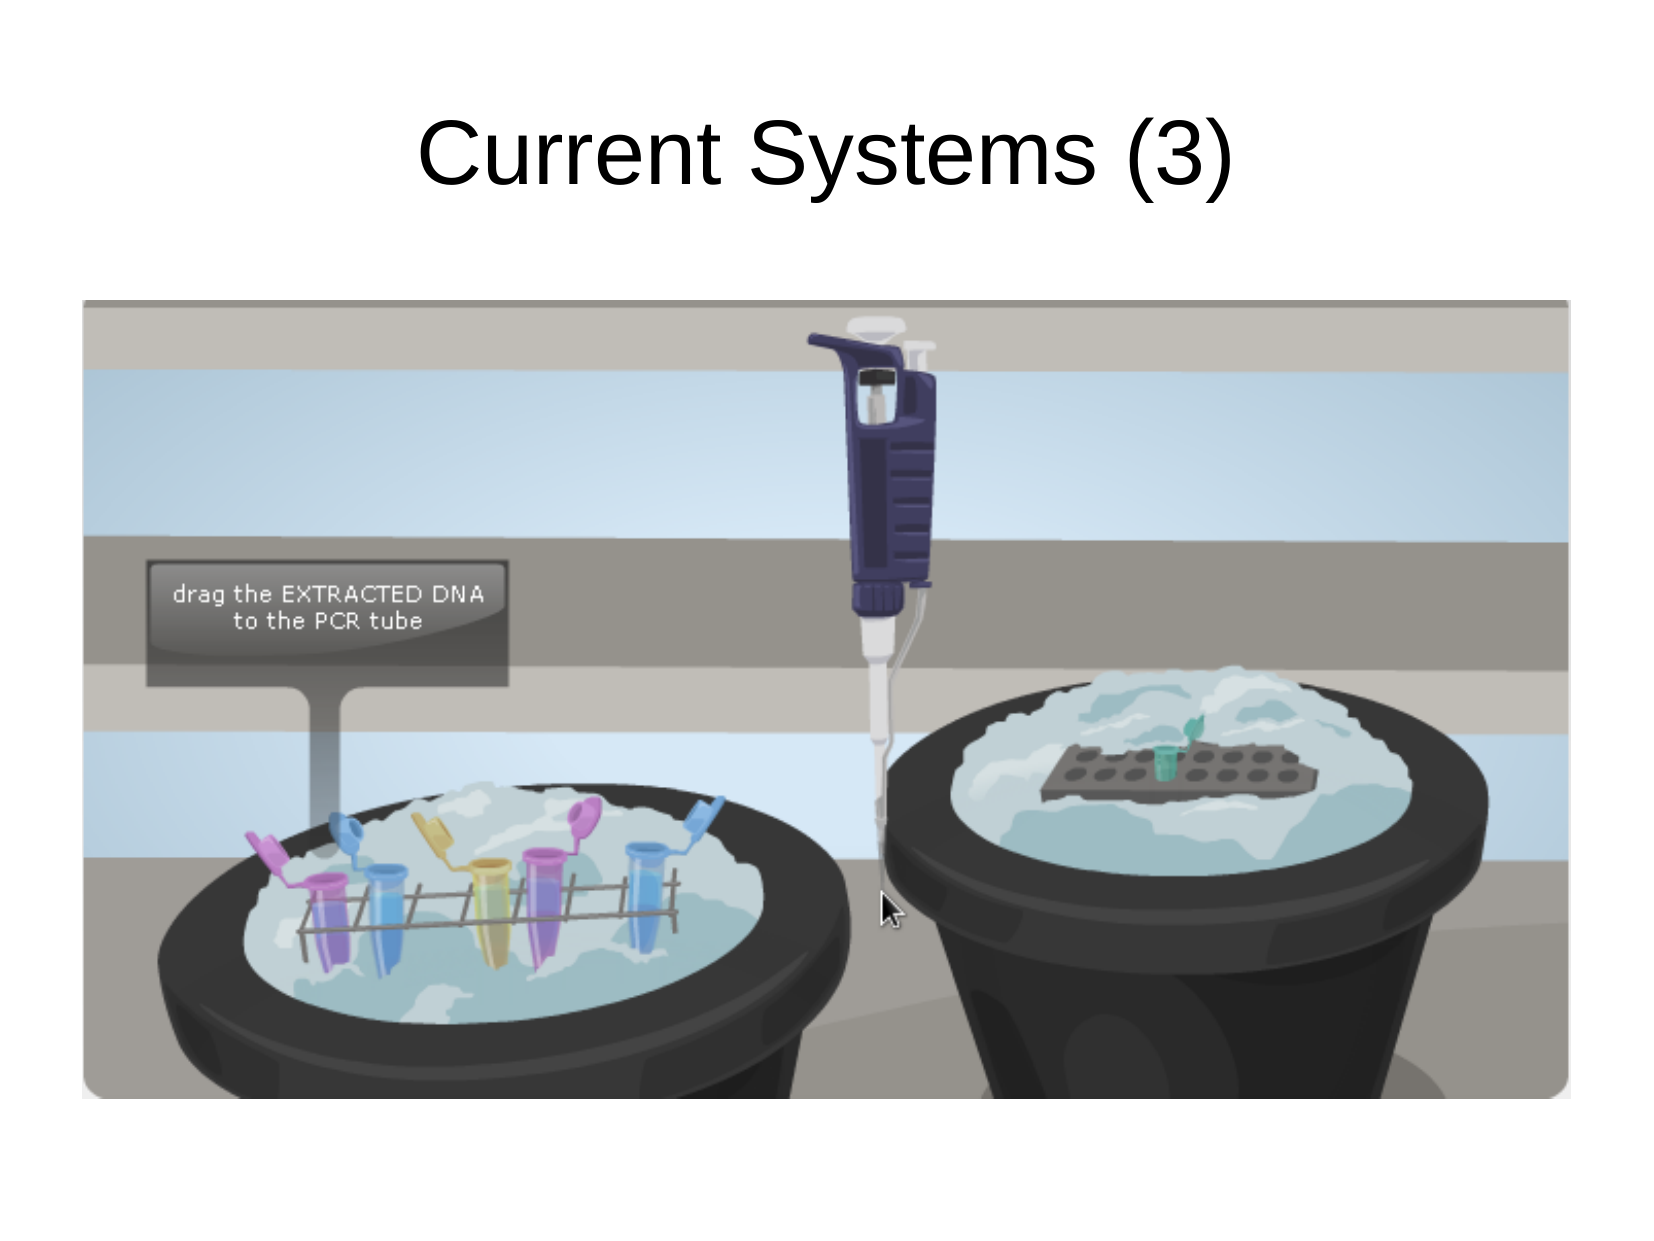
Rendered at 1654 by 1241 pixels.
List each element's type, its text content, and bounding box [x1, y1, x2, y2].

title Current Systems (3) [82, 49, 1571, 257]
picture [82, 300, 1571, 1099]
